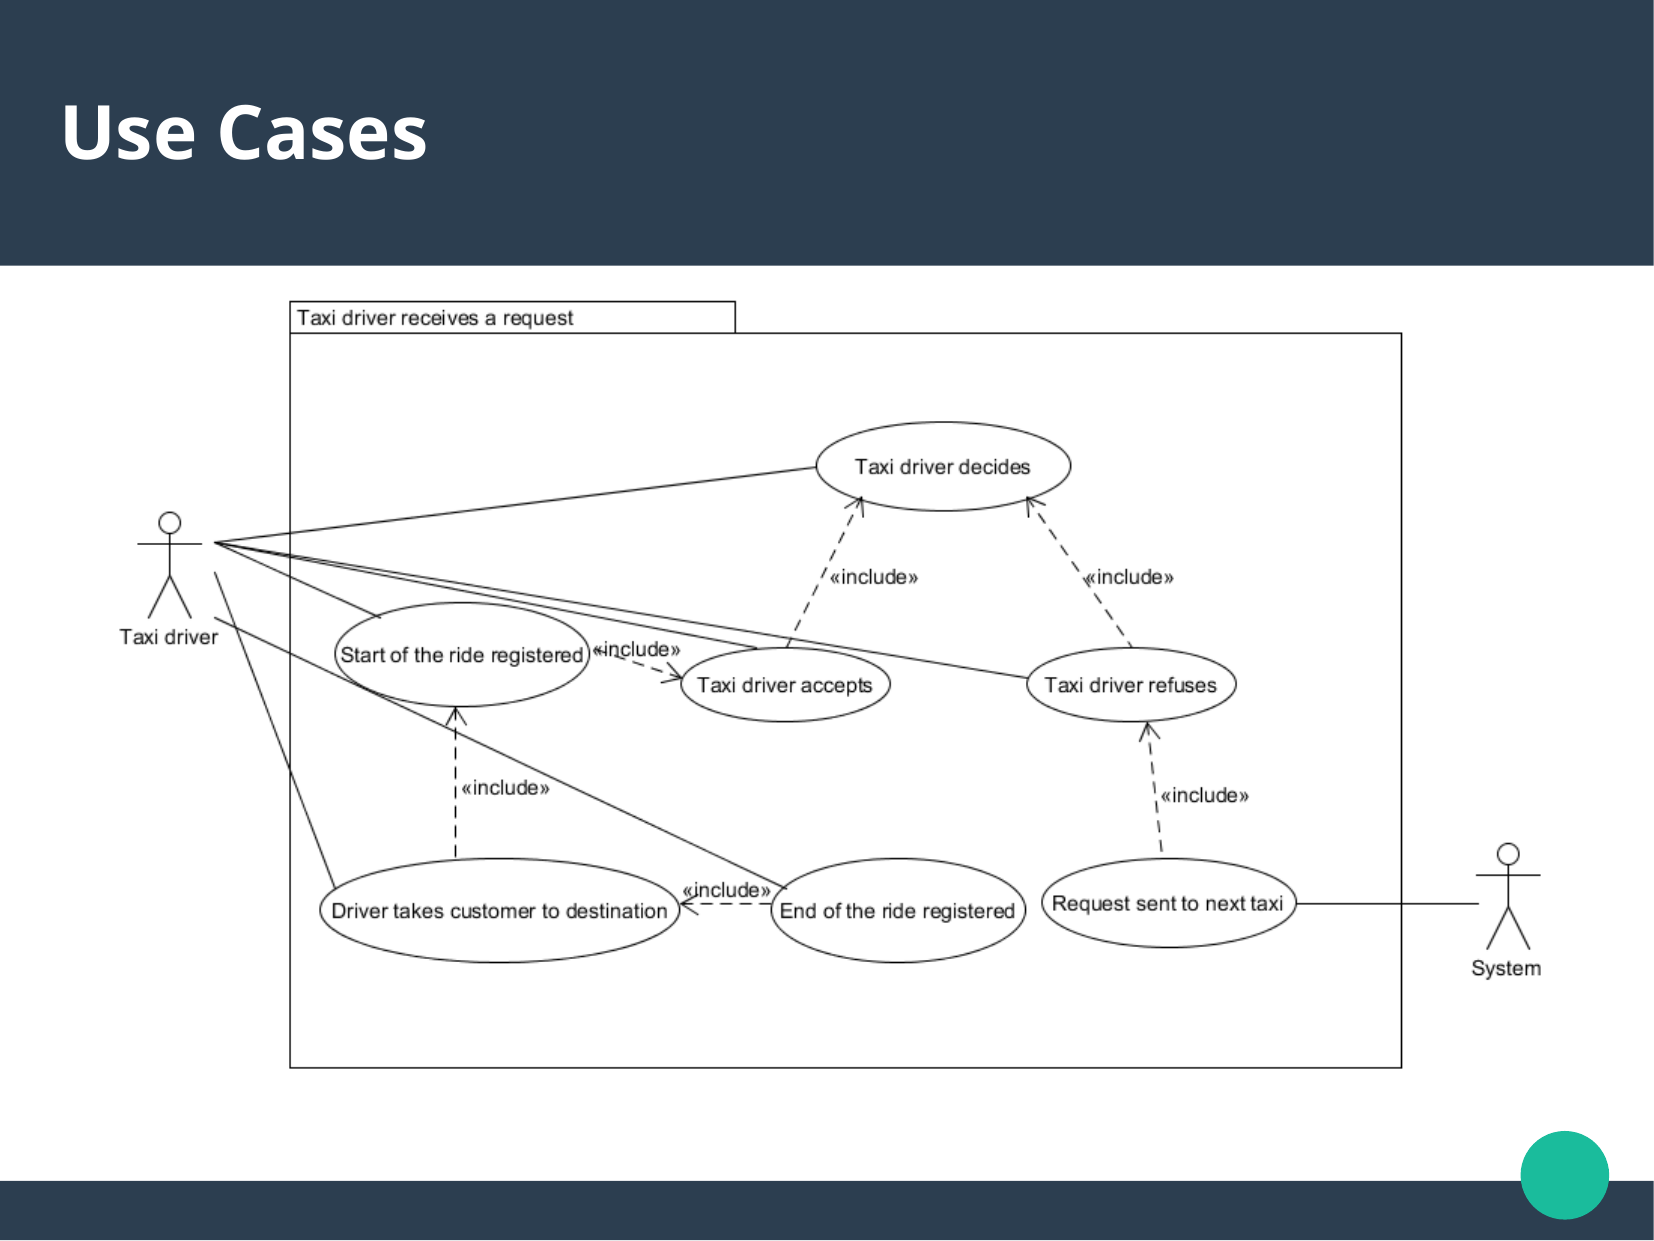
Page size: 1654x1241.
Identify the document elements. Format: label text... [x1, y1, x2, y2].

picture [79, 271, 1583, 1099]
title Use Cases [59, 49, 1595, 207]
